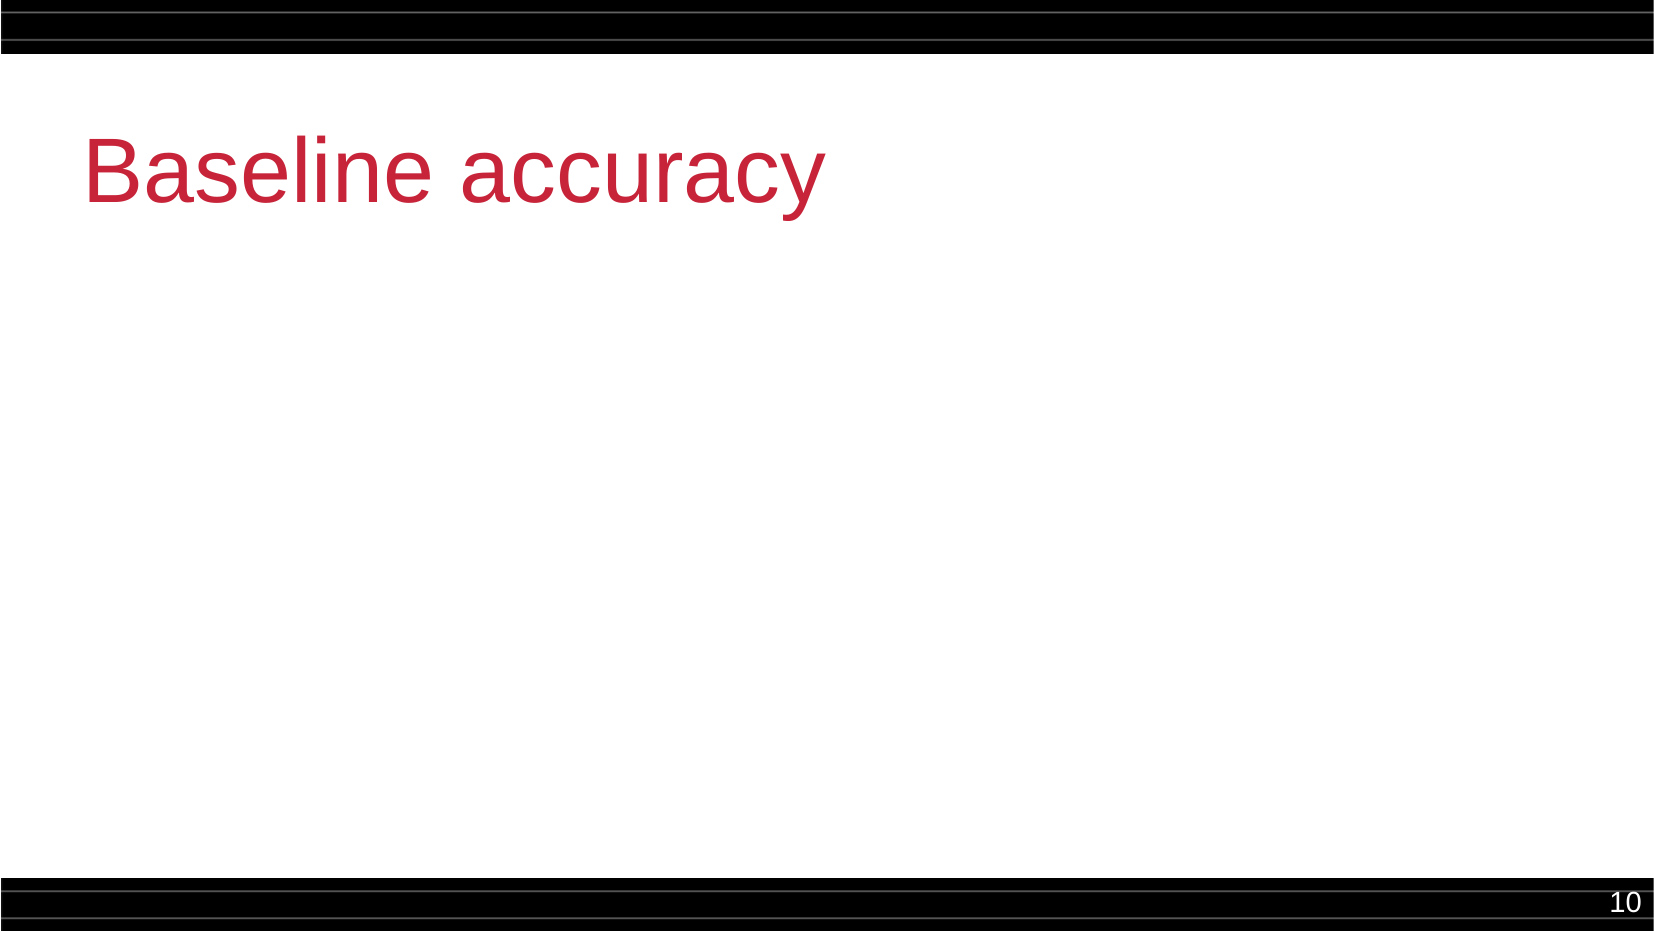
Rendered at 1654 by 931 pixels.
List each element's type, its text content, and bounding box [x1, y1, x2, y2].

title Baseline accuracy [82, 92, 1571, 249]
picture [1, 878, 1654, 931]
picture [1, 0, 1654, 54]
